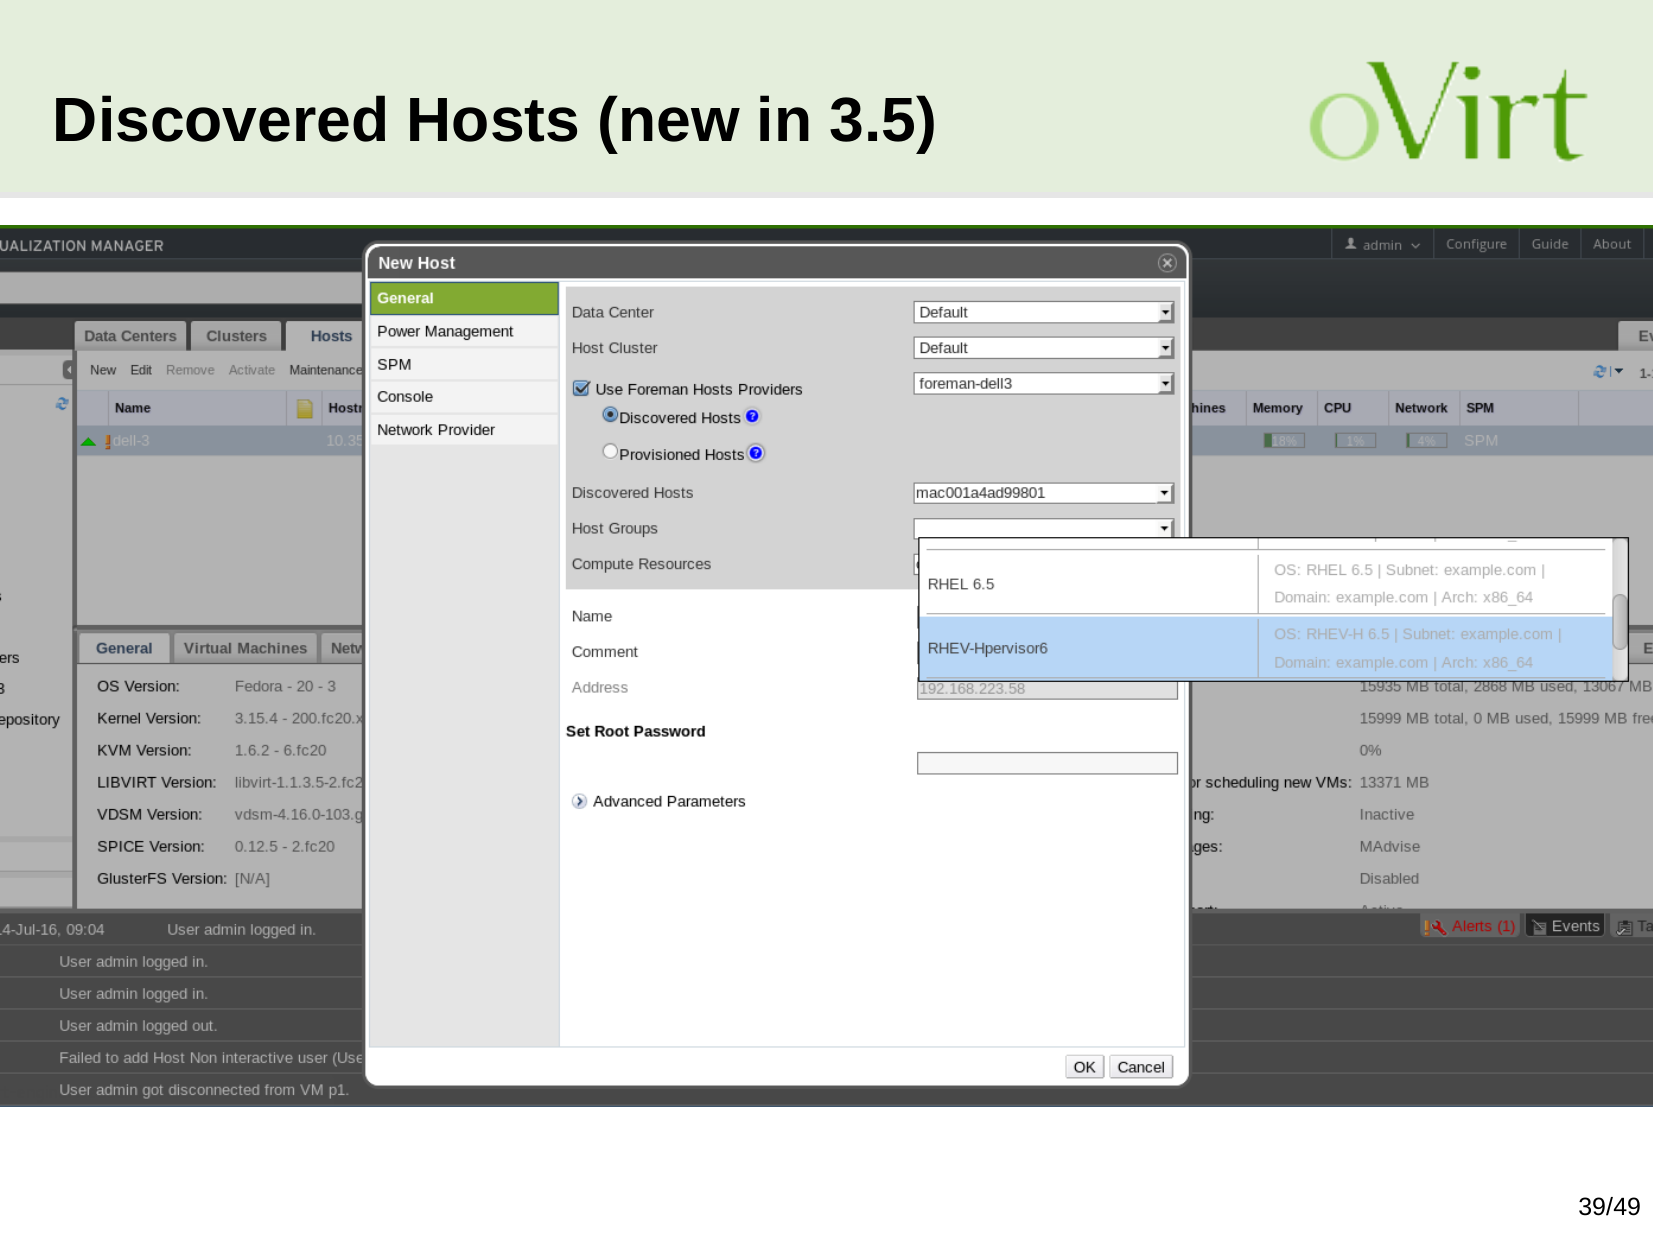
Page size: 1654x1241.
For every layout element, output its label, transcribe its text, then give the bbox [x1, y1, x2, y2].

picture [1289, 36, 1613, 181]
picture [0, 225, 1653, 1107]
title Discovered Hosts (new in 3.5) [52, 14, 1330, 154]
